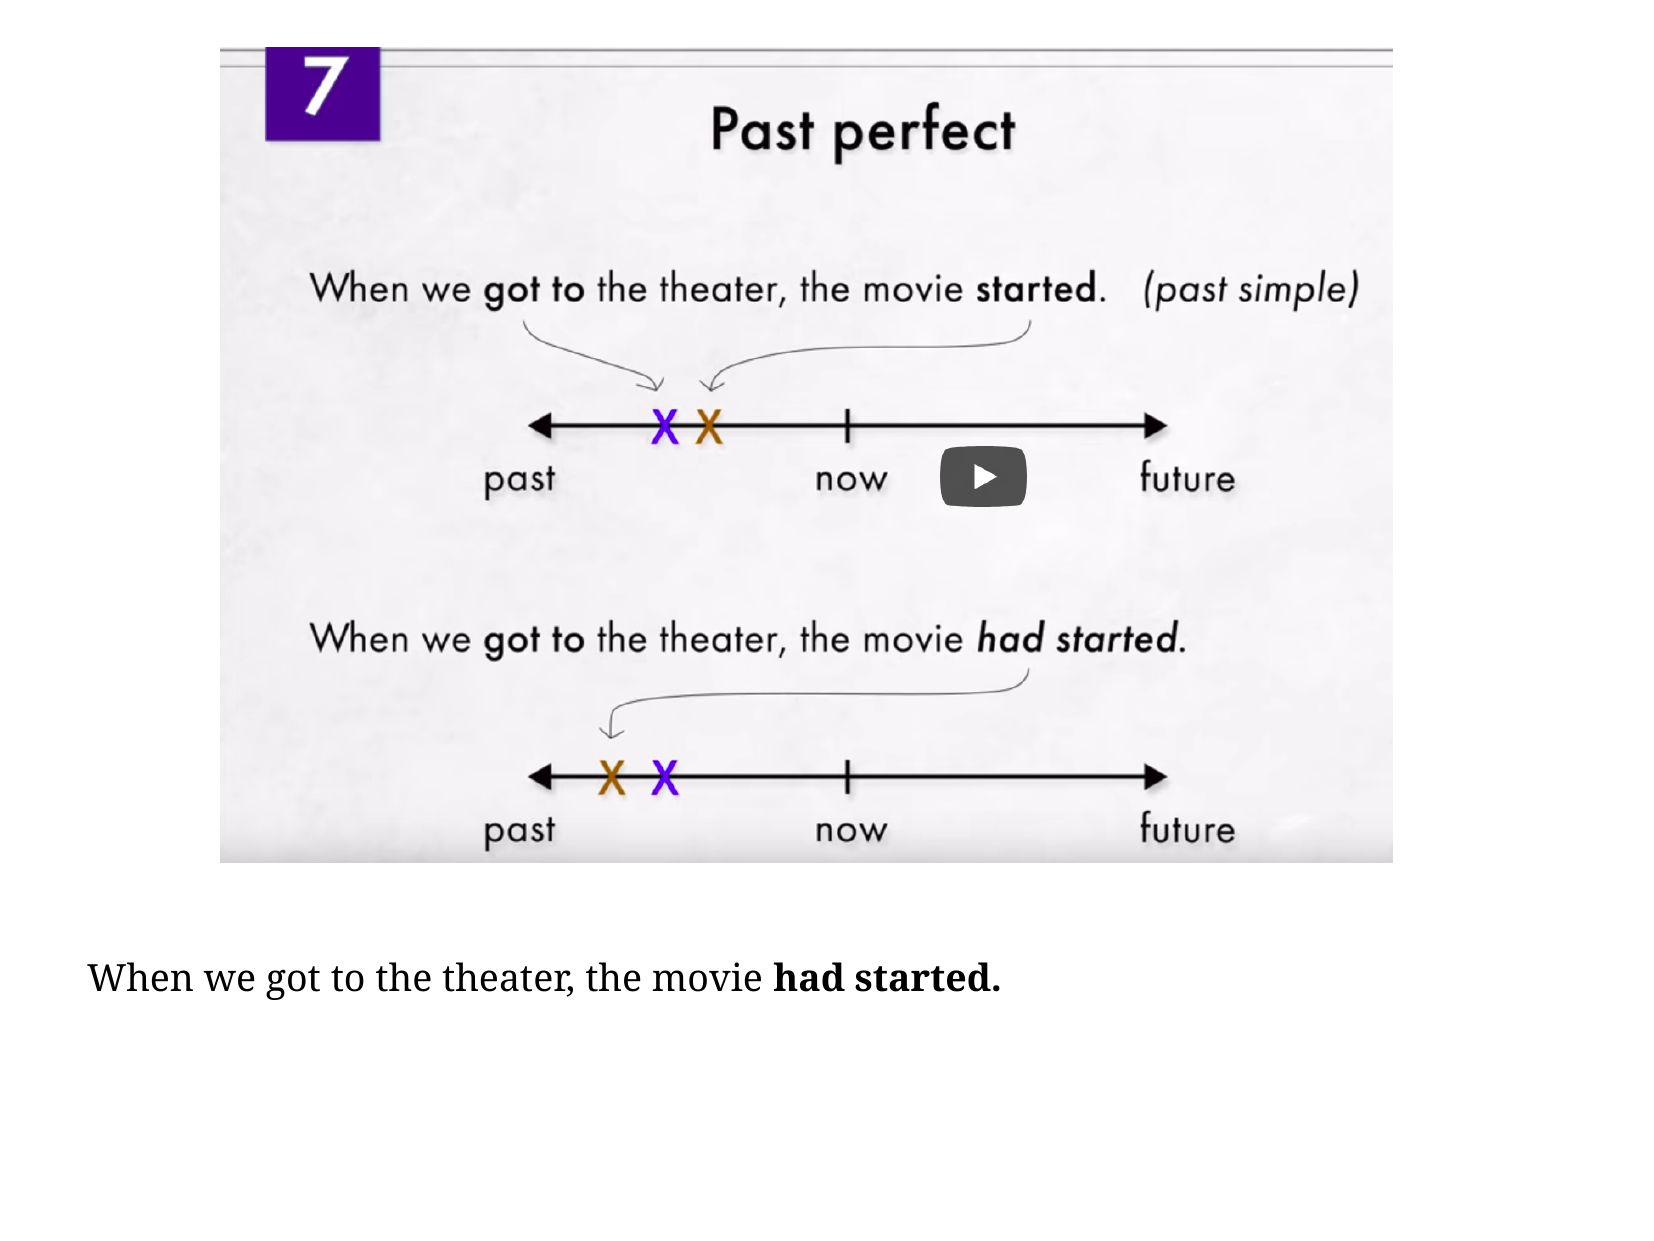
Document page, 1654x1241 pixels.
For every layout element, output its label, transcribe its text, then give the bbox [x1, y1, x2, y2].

picture [220, 47, 1393, 863]
text_box When we got to the theater, the movie had started. [72, 892, 1483, 1040]
